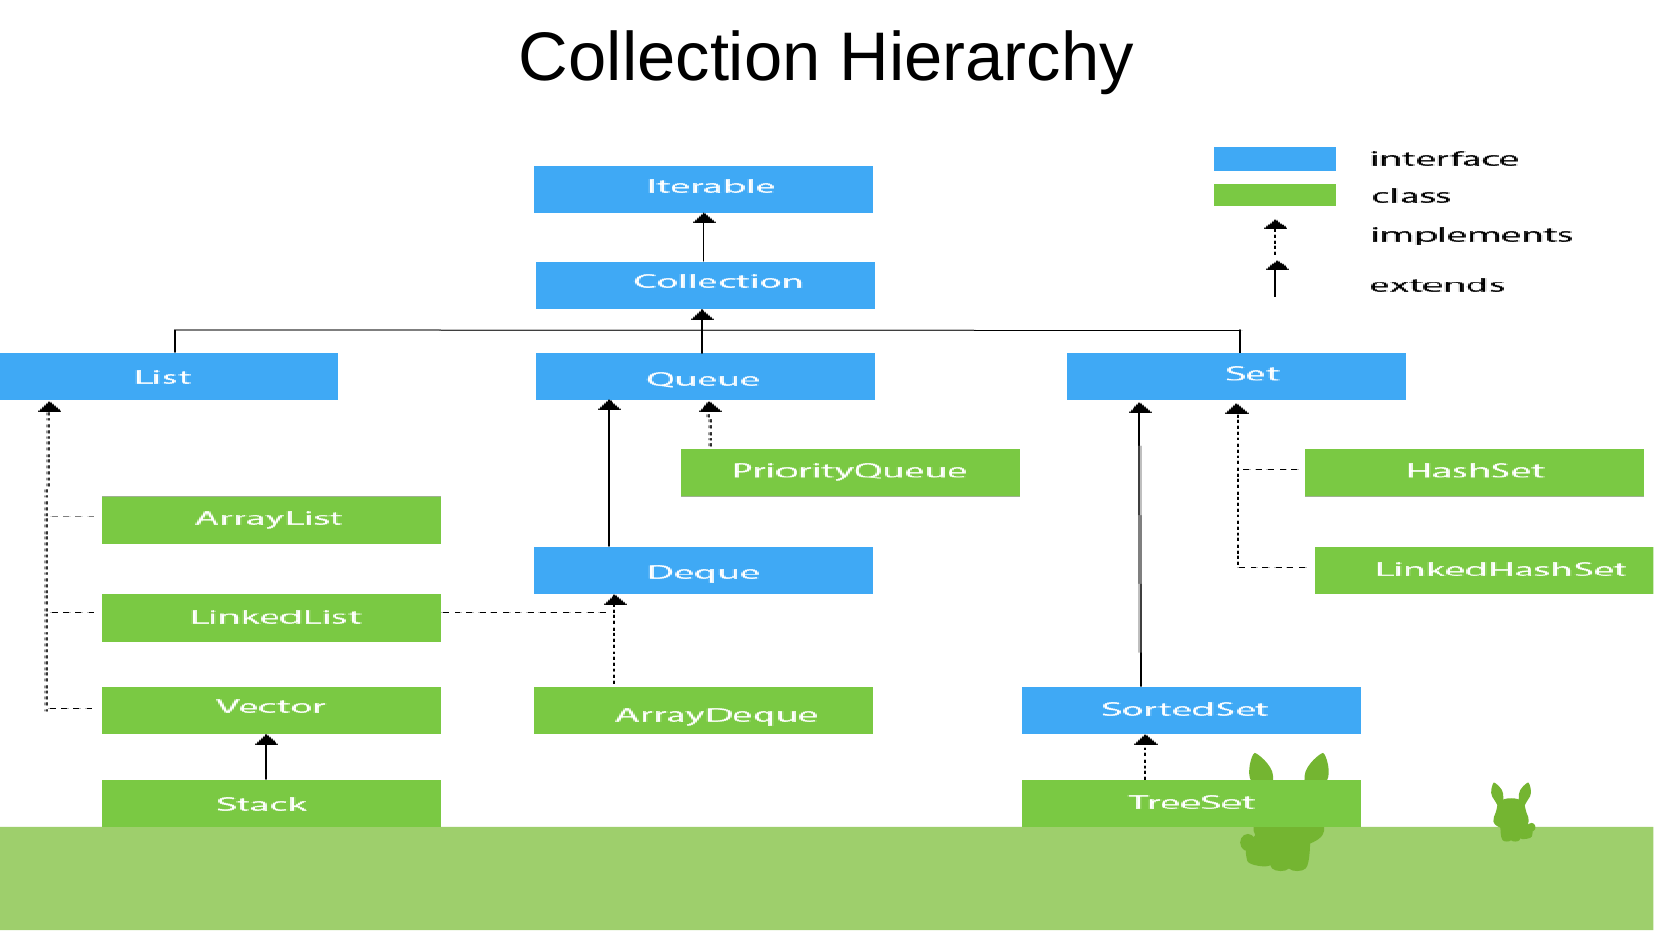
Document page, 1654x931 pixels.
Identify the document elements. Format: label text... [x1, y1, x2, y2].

picture [0, 147, 1654, 827]
title Collection Hierarchy [88, 0, 1565, 131]
